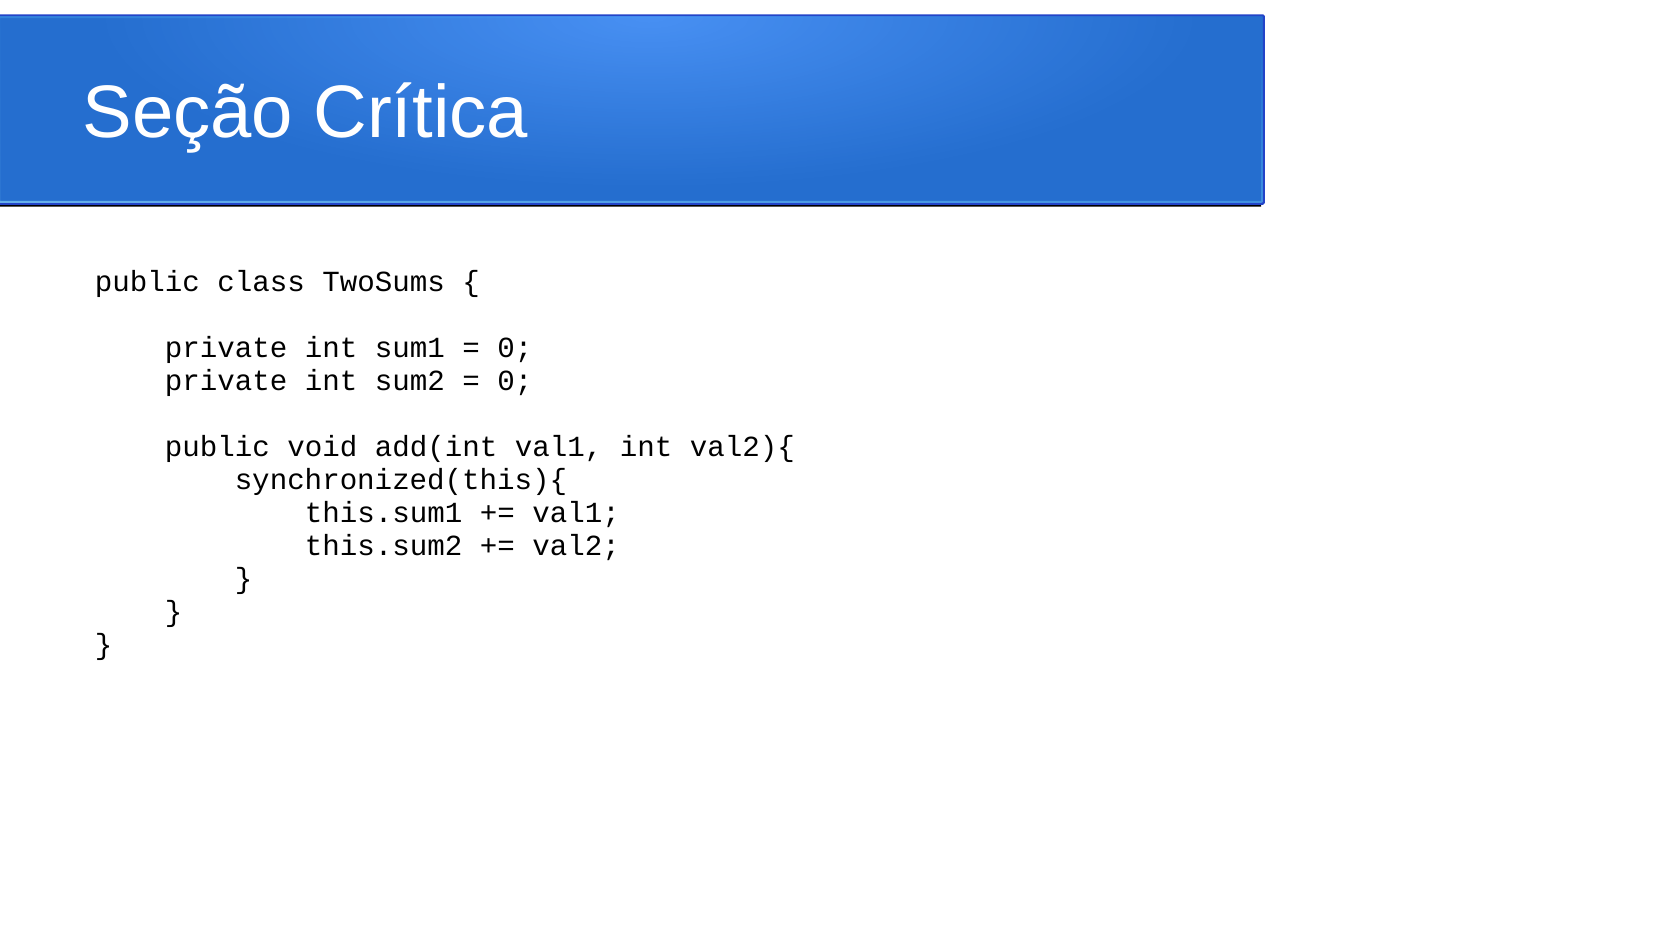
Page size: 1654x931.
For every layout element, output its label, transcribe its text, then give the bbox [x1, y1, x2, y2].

title Seção Crítica [82, 35, 1235, 189]
text_box public class TwoSums { private int sum1 = 0; private int sum2 = 0; public void add(int val1, int val2){ synchronized(this){ this.sum1 += val1; this.sum2 += val2; } } } [79, 259, 993, 770]
